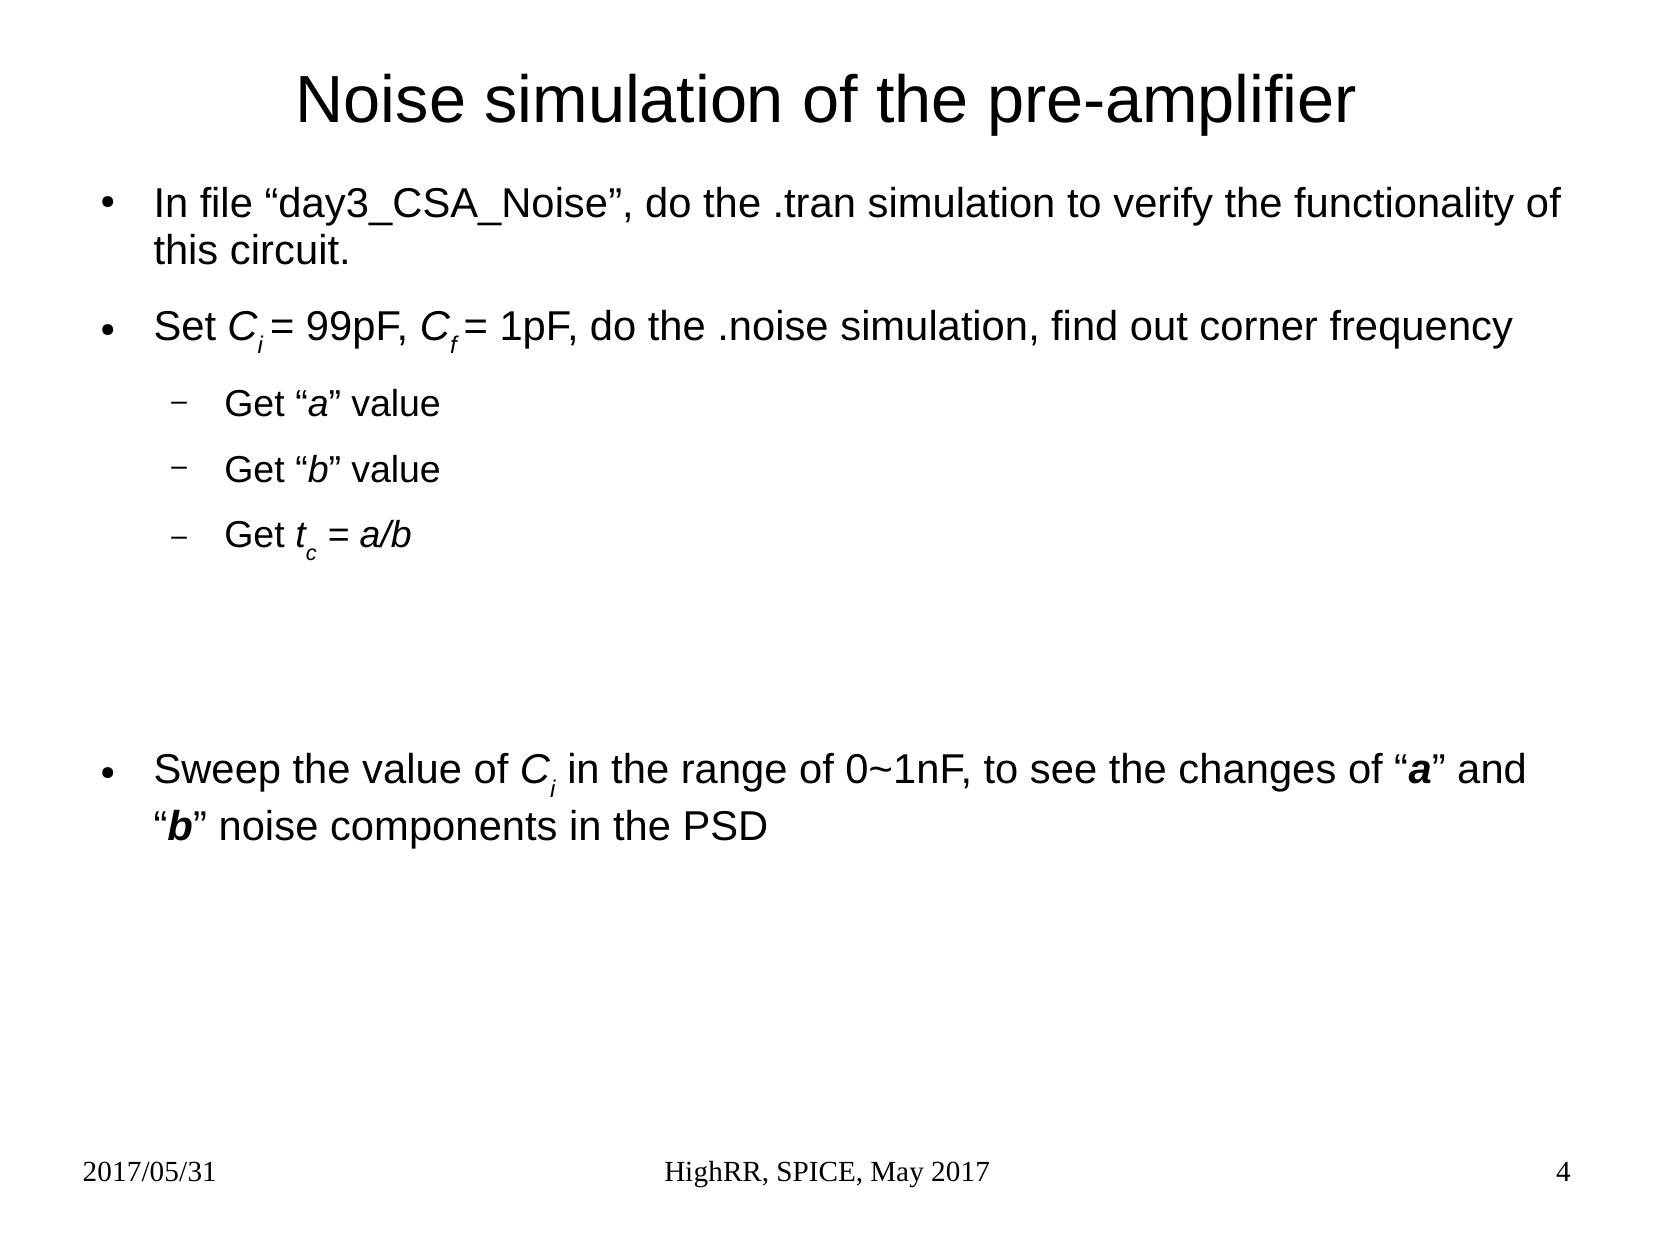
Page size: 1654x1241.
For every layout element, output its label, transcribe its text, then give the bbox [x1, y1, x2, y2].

list In file “day3_CSA_Noise”, do the .tran simulation to verify the functionality of this circuit. Set Ci = 99pF, Cf = 1pF, do the .noise simulation, find out corner frequency Get “a” value Get “b” value Get tc = a/b Sweep the value of Ci in the range of 0~1nF, to see the changes of “a” and “b” noise components in the PSD [82, 180, 1571, 1141]
title Noise simulation of the pre-amplifier [82, 49, 1571, 151]
